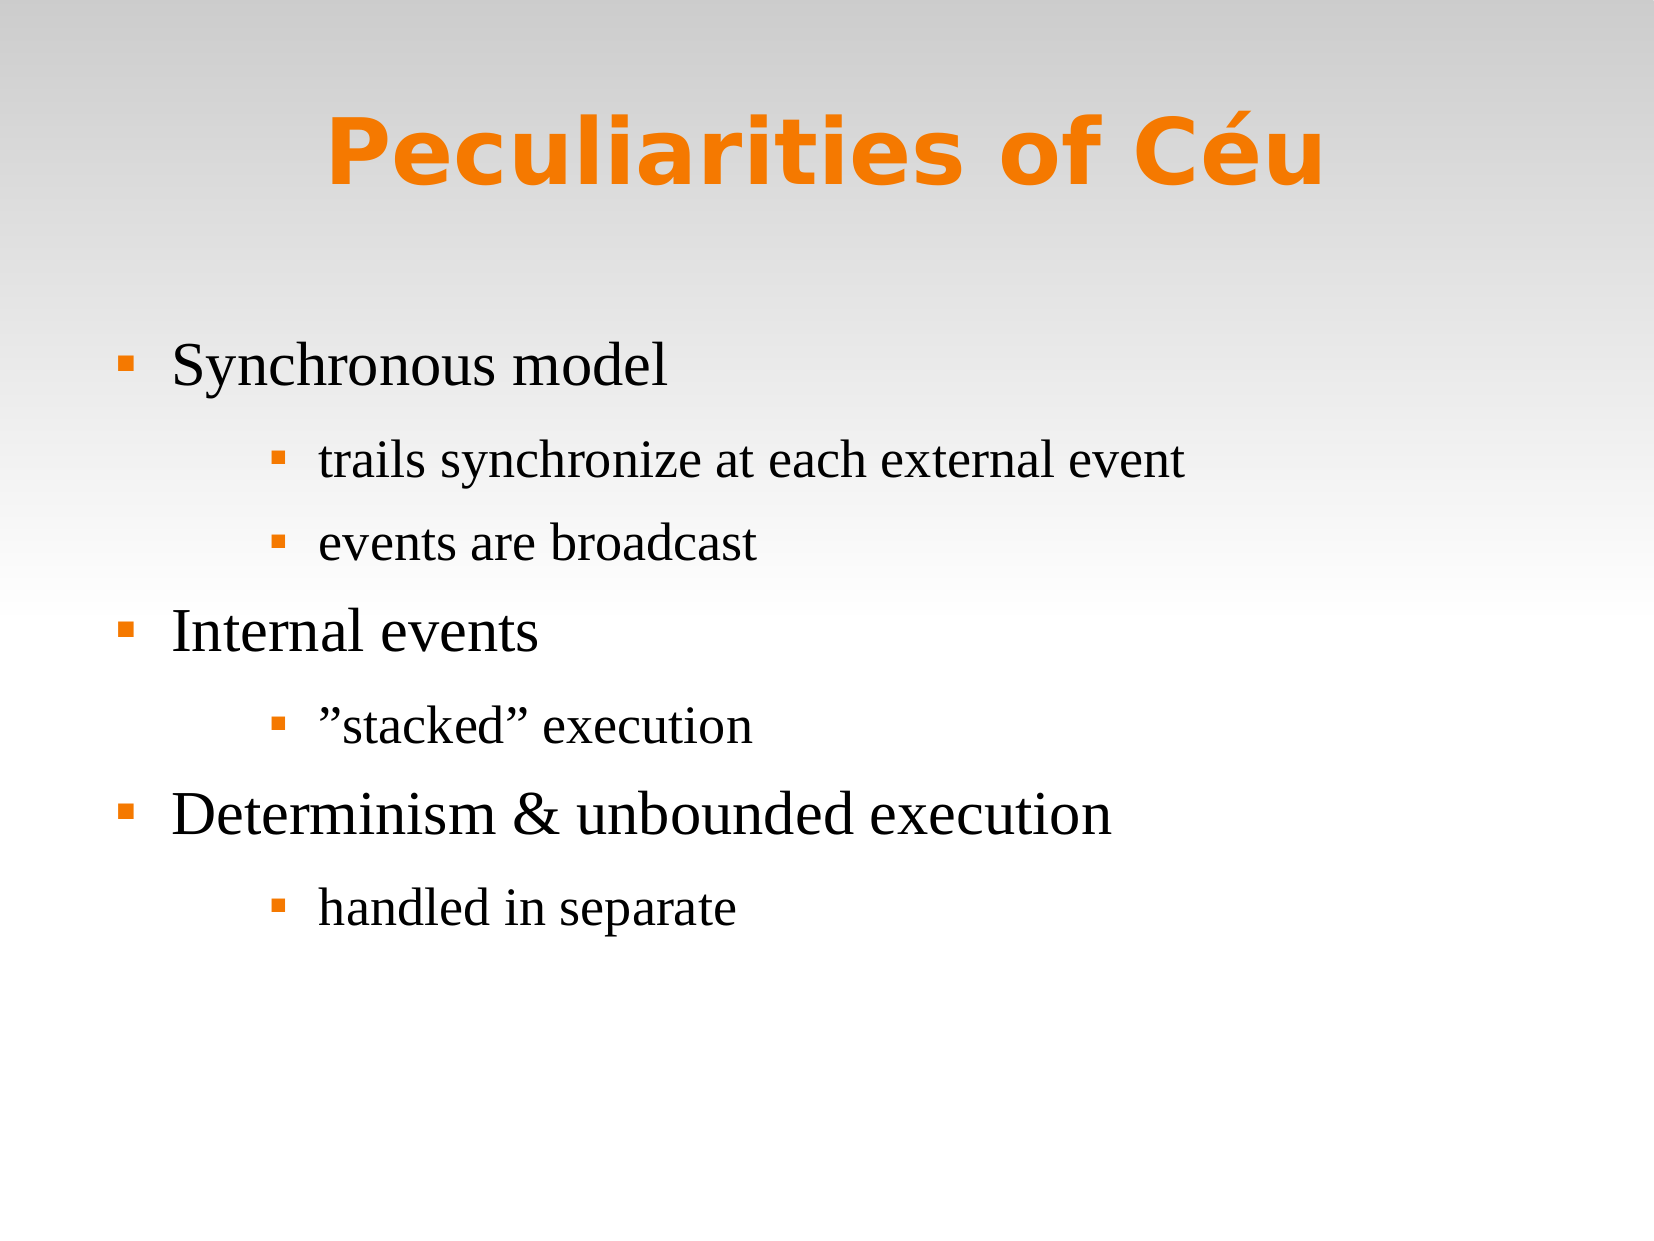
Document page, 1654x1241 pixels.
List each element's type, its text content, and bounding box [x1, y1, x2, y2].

list Synchronous model trails synchronize at each external event events are broadcast Internal events ”stacked” execution Determinism & unbounded execution handled in separate [82, 231, 1571, 1035]
title Peculiarities of Céu [82, 49, 1571, 231]
